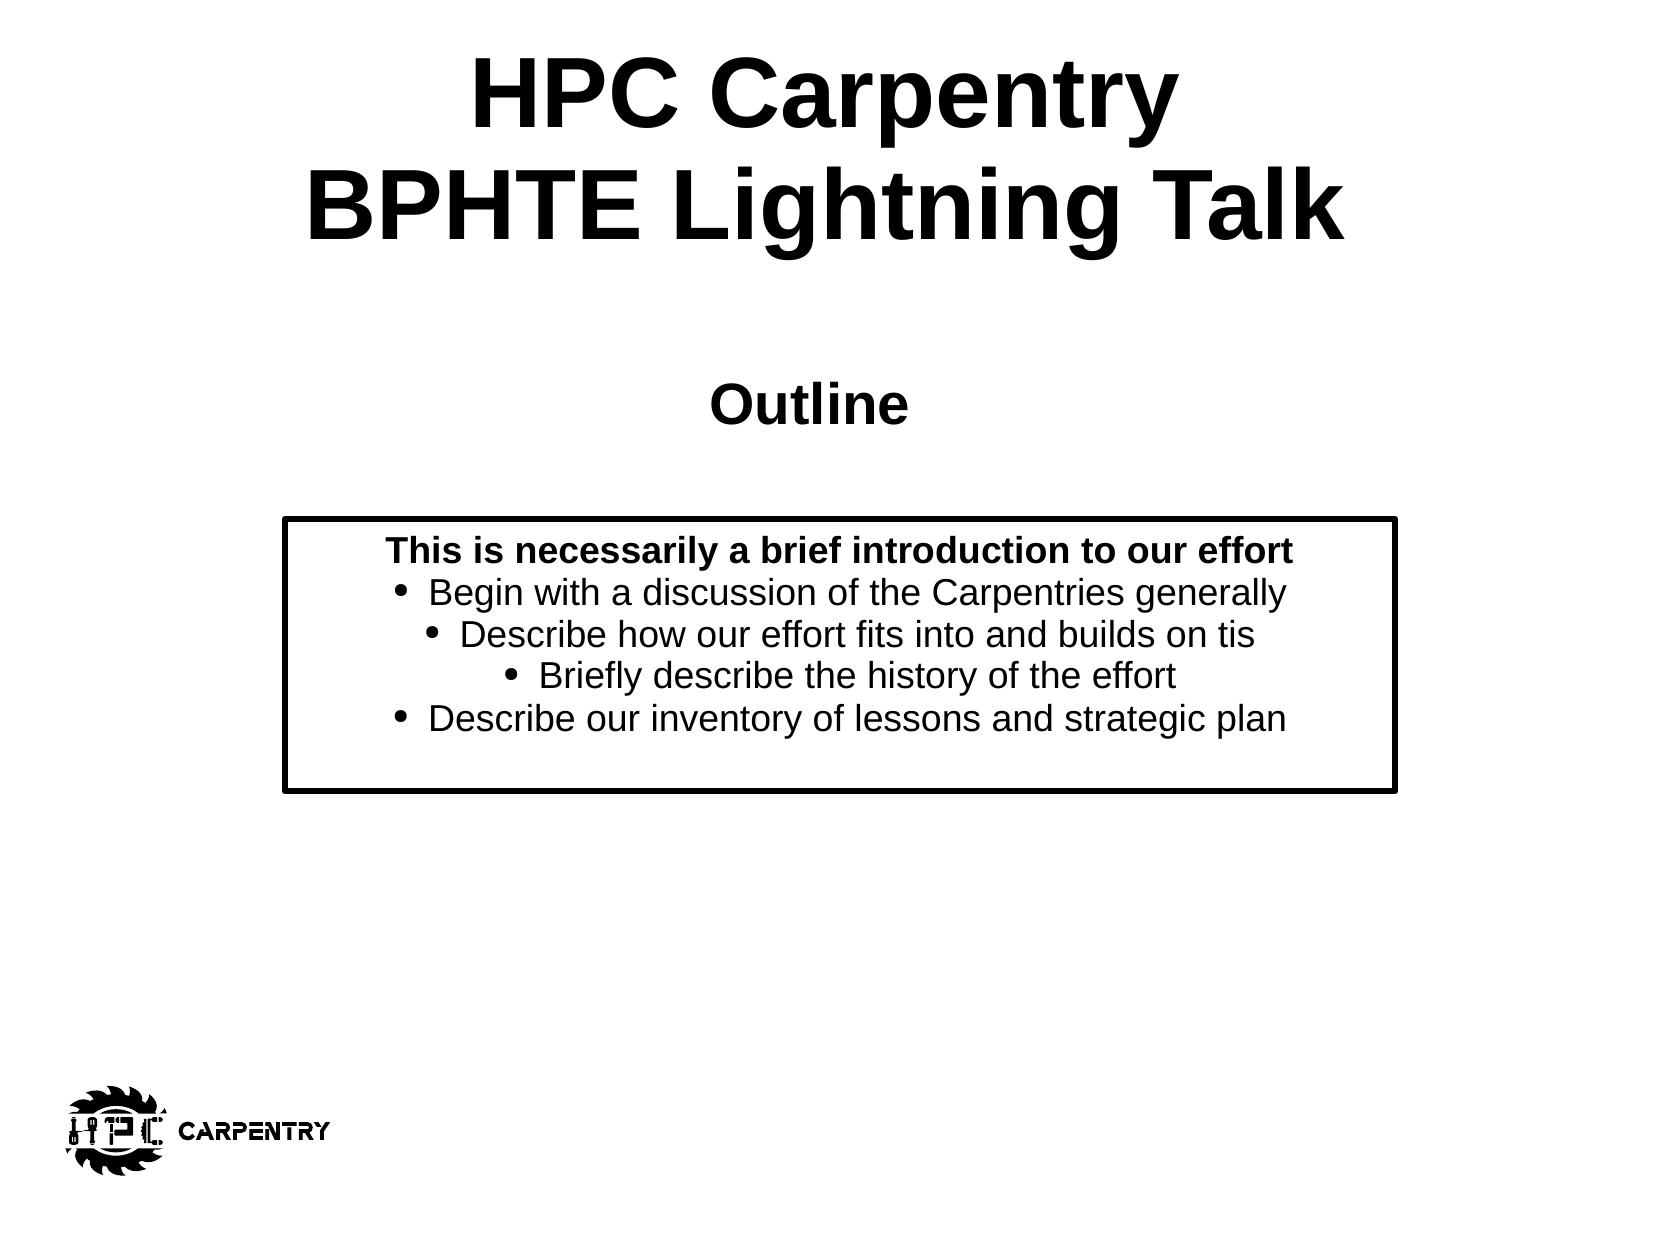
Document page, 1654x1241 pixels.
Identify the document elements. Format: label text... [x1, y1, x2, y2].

text_box Outline [570, 364, 1051, 445]
text_box This is necessarily a brief introduction to our effort Begin with a discussion of the Carpentries generally Describe how our effort fits into and builds on tis Briefly describe the history of the effort Describe our inventory of lessons and strategic plan [285, 518, 1396, 792]
picture [20, 1063, 376, 1201]
text_box HPC Carpentry BPHTE Lightning Talk [45, 30, 1606, 269]
